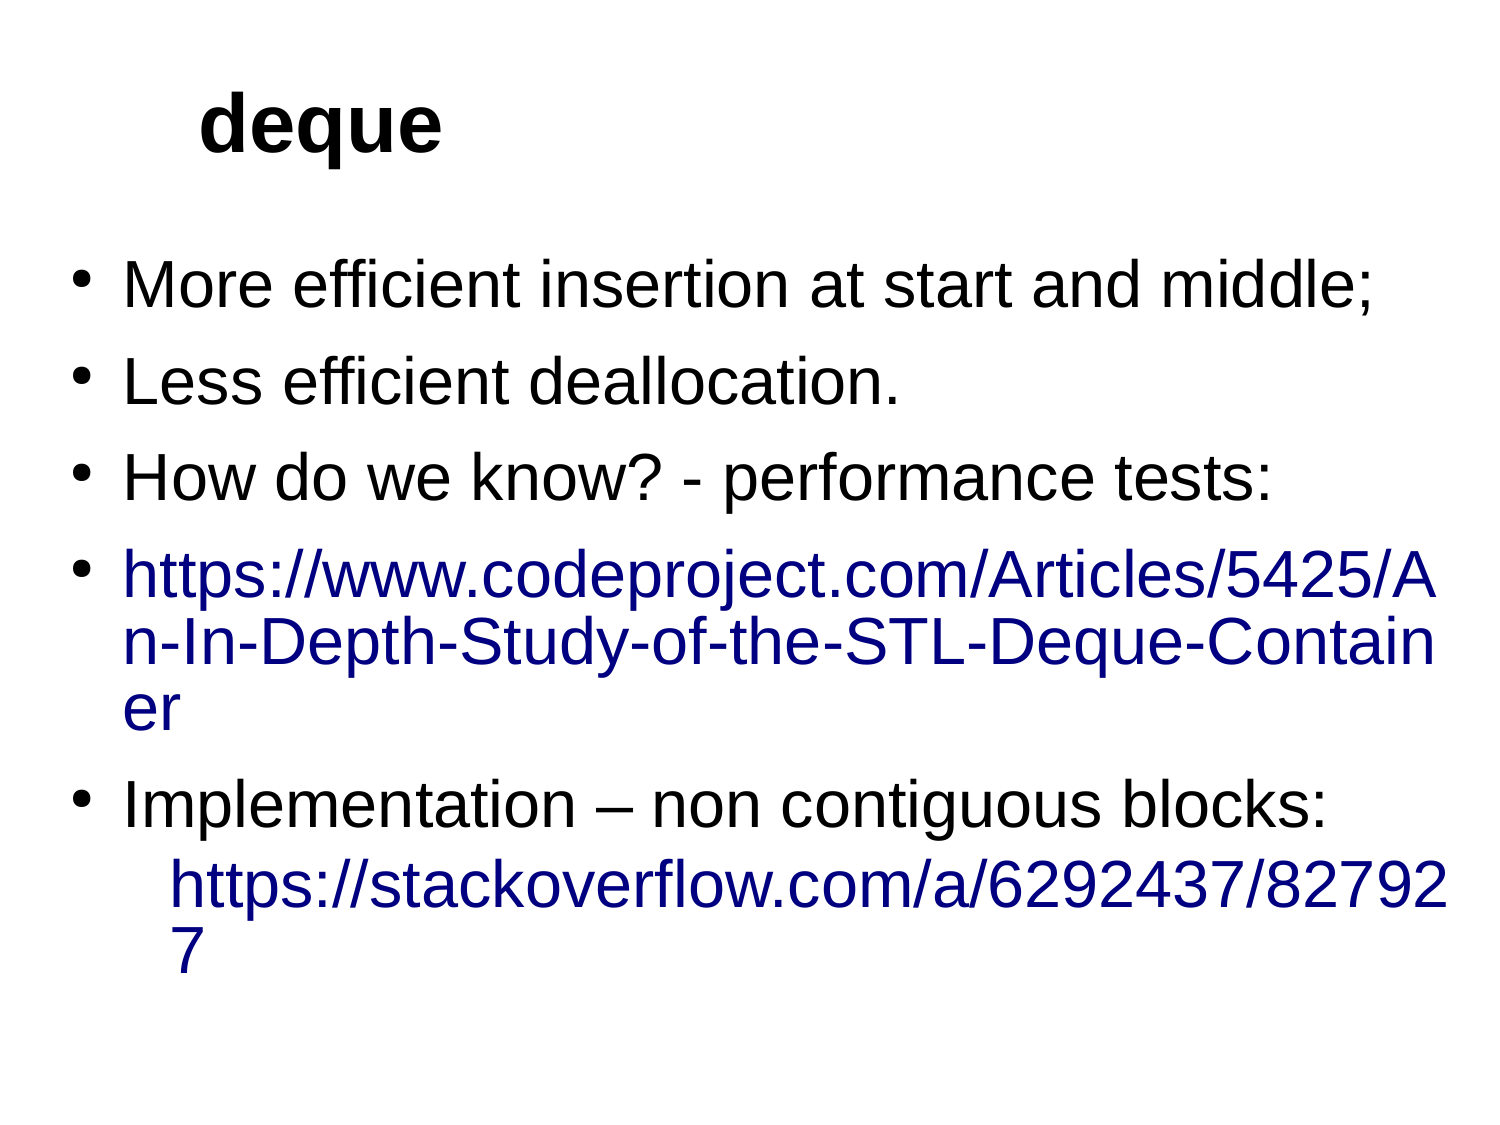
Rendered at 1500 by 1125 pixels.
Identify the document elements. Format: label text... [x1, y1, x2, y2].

title deque [198, 32, 1468, 206]
list More efficient insertion at start and middle; Less efficient deallocation. How do we know? - performance tests: https://www.codeproject.com/Articles/5425/An-In-Depth-Study-of-the-STL-Deque-Container Implementation – non contiguous blocks: https://stackoverflow.com/a/6292437/827927 [52, 240, 1471, 1066]
